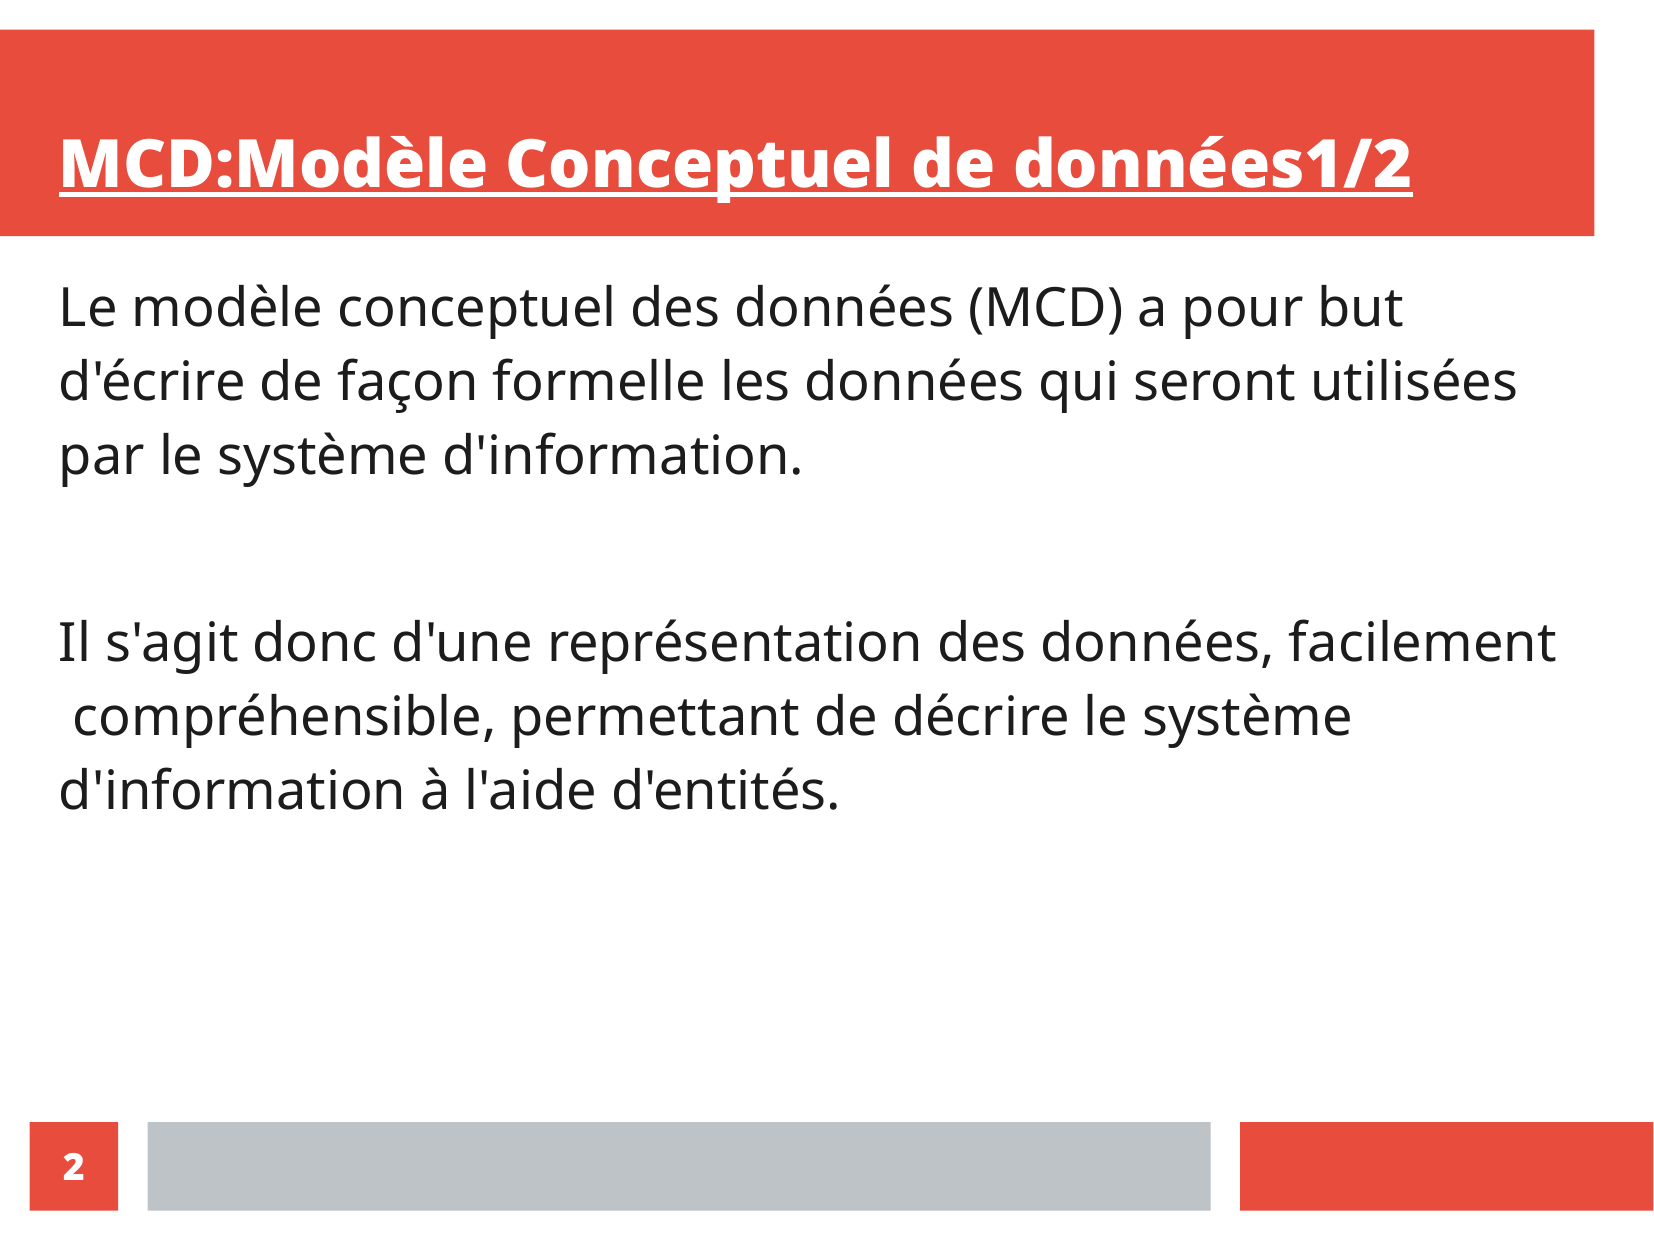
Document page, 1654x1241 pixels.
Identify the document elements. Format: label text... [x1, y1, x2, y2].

list Le modèle conceptuel des données (MCD) a pour but d'écrire de façon formelle les données qui seront utilisées par le système d'information. Il s'agit donc d'une représentation des données, facilement compréhensible, permettant de décrire le système d'information à l'aide d'entités. [59, 268, 1565, 1072]
title MCD:Modèle Conceptuel de données1/2 [59, 59, 1595, 207]
